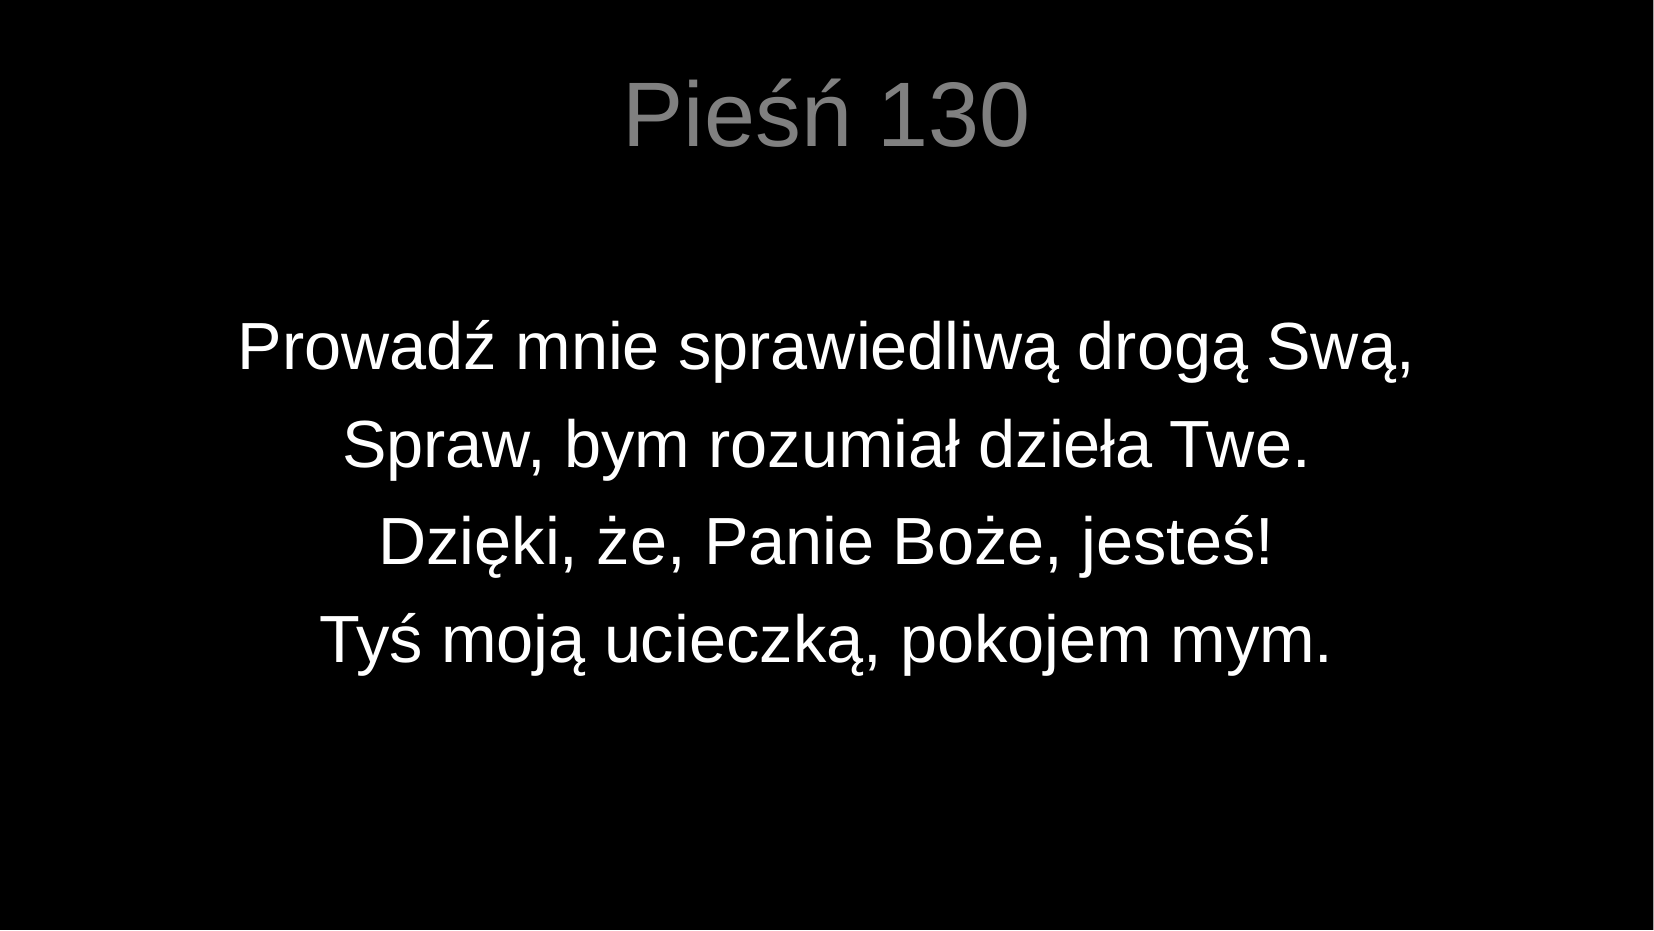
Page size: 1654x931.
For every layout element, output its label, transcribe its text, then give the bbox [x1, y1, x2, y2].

title Pieśń 130 [82, 37, 1571, 193]
subtitle Prowadź mnie sprawiedliwą drogą Swą, Spraw, bym rozumiał dzieła Twe. Dzięki, że, Panie Boże, jesteś! Tyś moją ucieczką, pokojem mym. [82, 217, 1571, 757]
